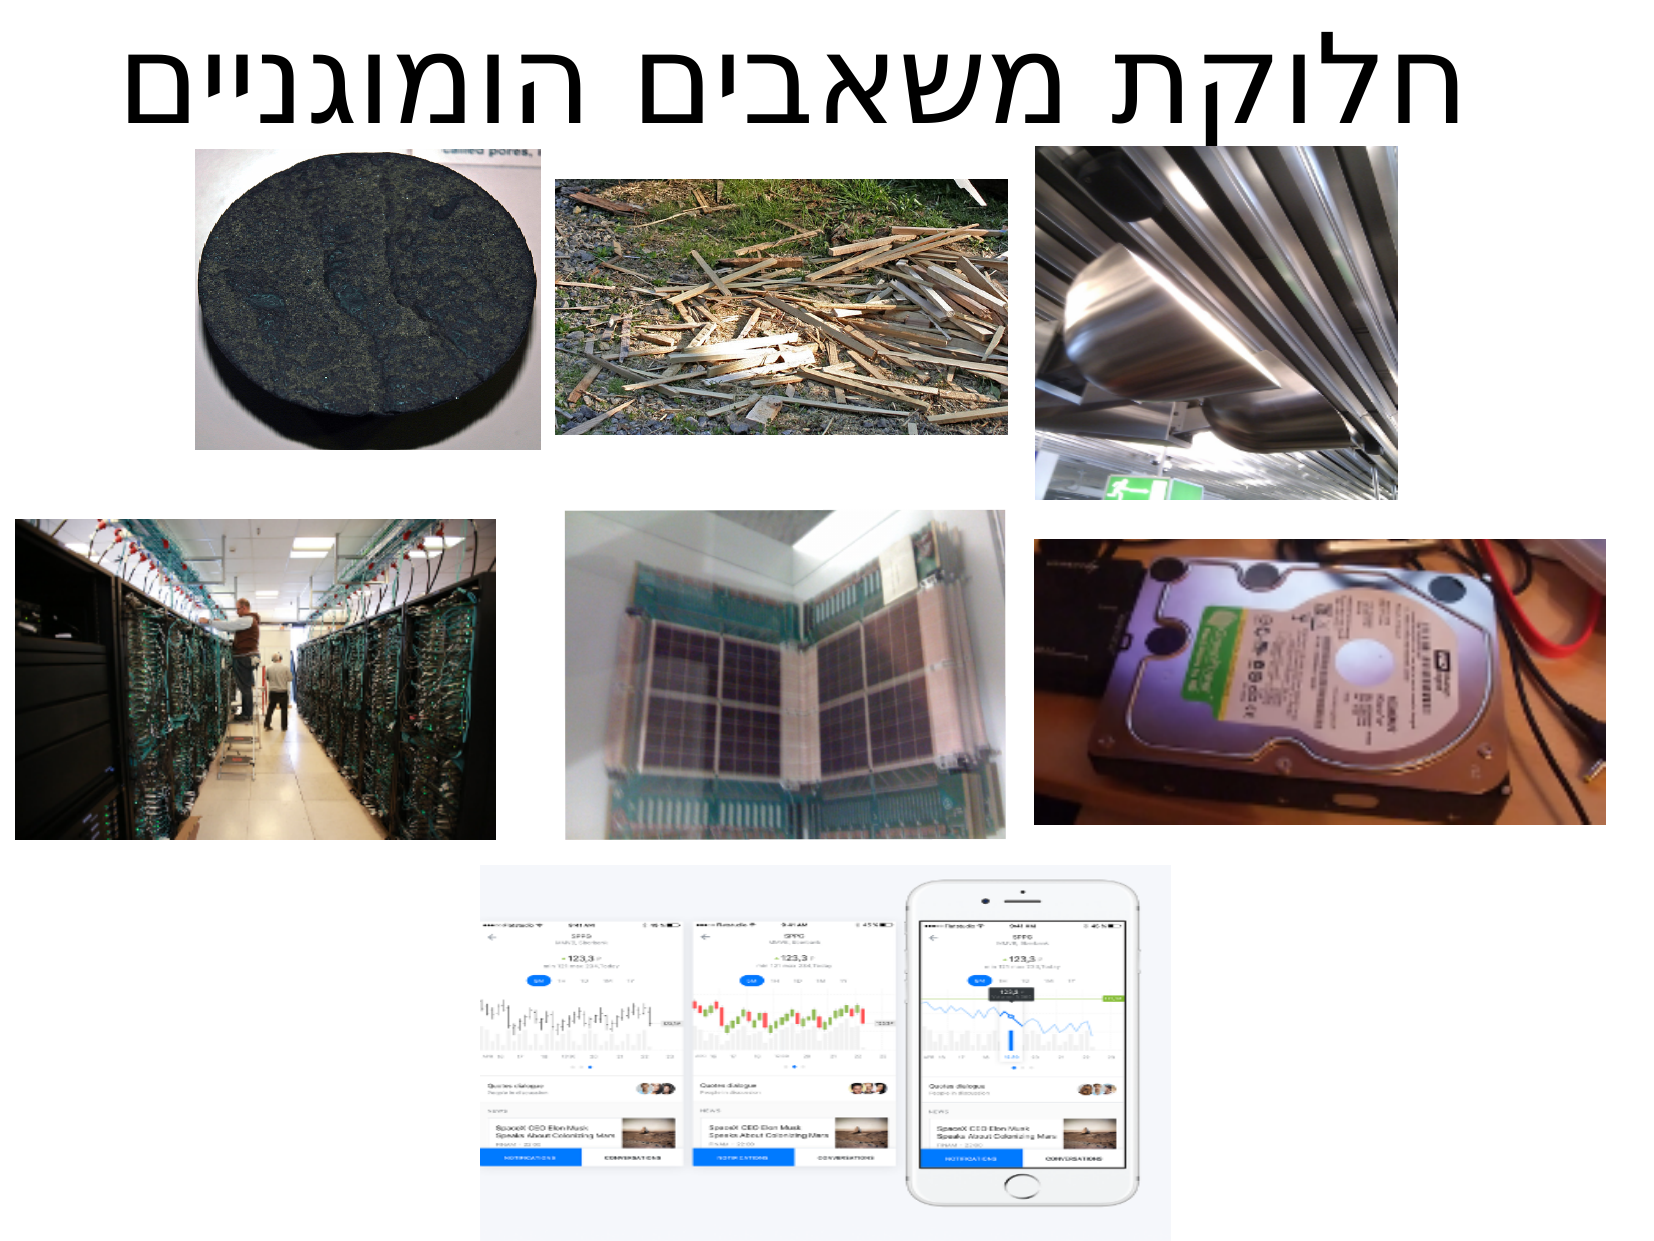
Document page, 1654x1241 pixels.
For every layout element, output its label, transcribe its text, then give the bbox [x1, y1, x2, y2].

picture [195, 149, 541, 450]
picture [1035, 146, 1398, 510]
picture [1034, 539, 1606, 826]
picture [15, 519, 496, 841]
picture [555, 179, 1008, 436]
picture [480, 865, 1171, 1241]
title חלוקת משאבים הומוגניים [71, 15, 1561, 147]
picture [564, 509, 1006, 841]
